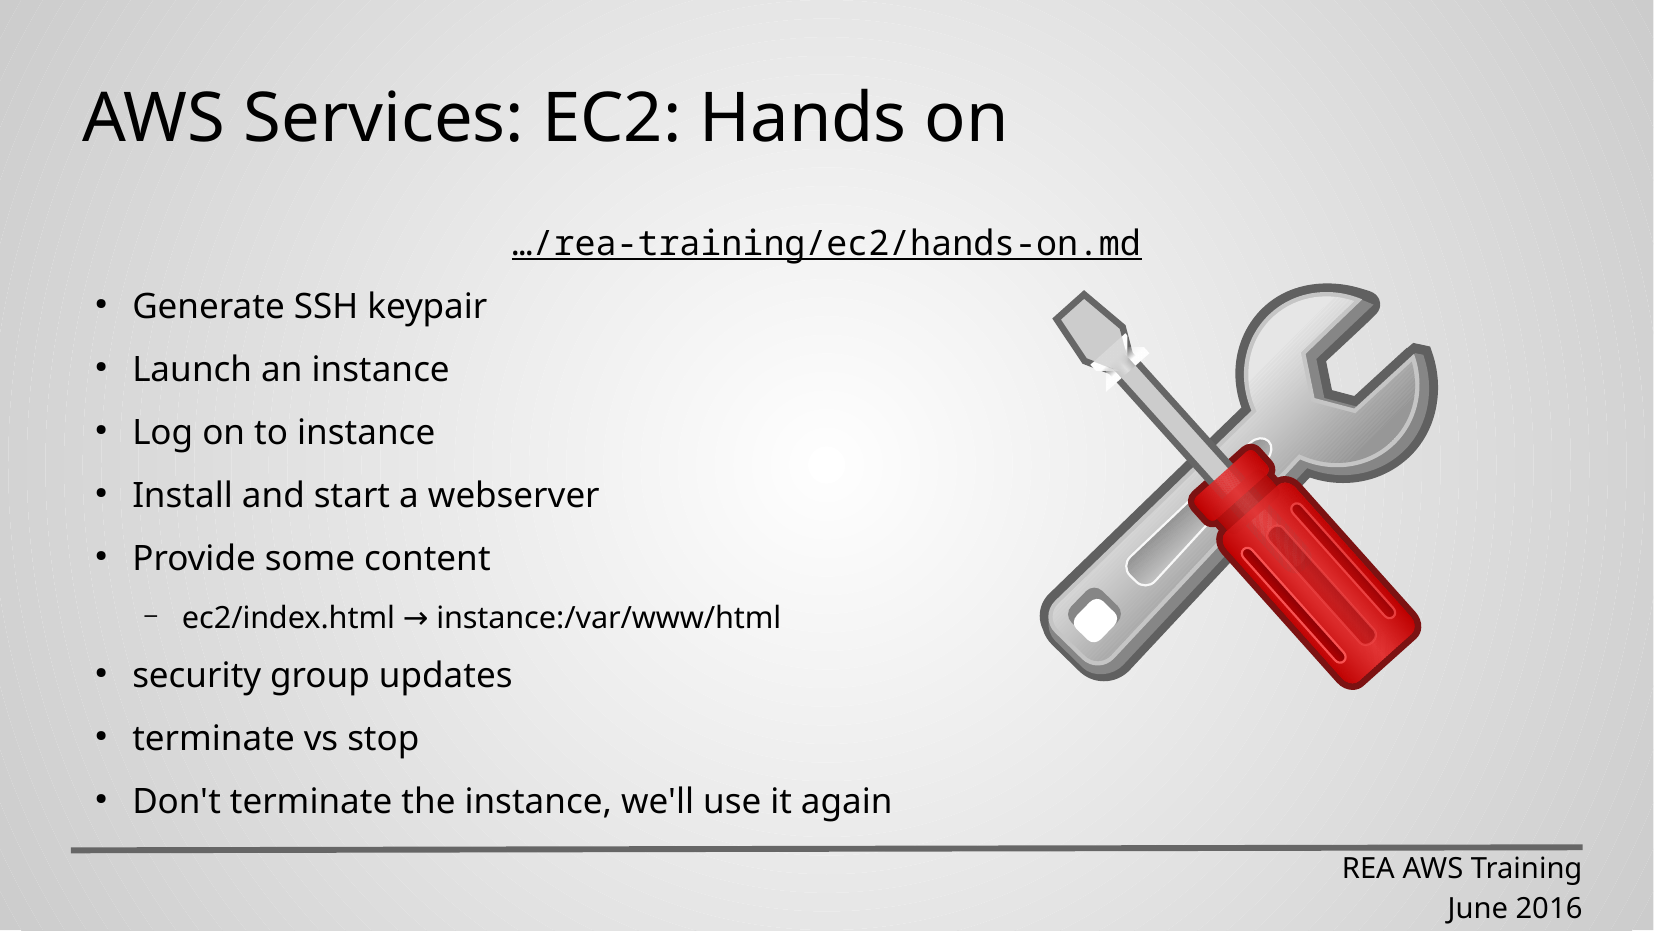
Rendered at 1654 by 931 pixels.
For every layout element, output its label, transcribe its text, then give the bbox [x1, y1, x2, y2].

title AWS Services: EC2: Hands on [82, 36, 1571, 193]
list …/rea-training/ec2/hands-on.md Generate SSH keypair Launch an instance Log on to instance Install and start a webserver Provide some content ec2/index.html → instance:/var/www/html security group updates terminate vs stop Don't terminate the instance, we'll use it again [82, 217, 1571, 827]
picture [1015, 266, 1458, 709]
